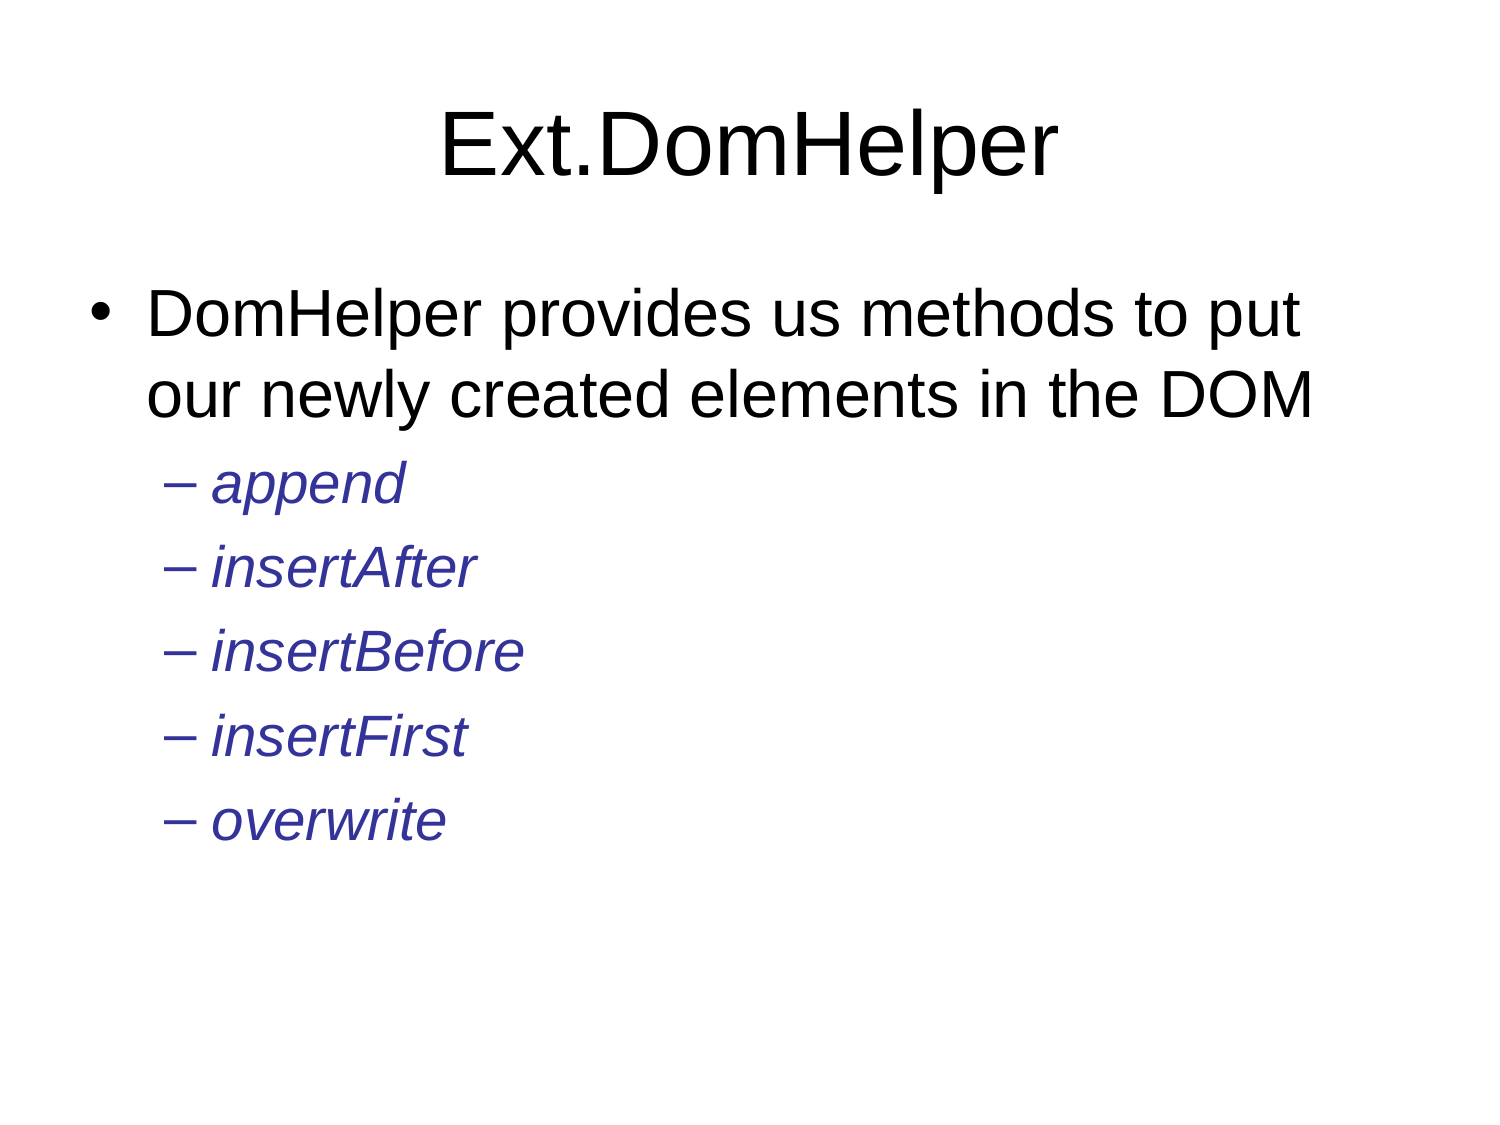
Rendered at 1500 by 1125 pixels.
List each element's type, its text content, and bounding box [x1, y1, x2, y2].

title Ext.DomHelper [75, 45, 1426, 233]
list DomHelper provides us methods to put our newly created elements in the DOM append insertAfter insertBefore insertFirst overwrite [75, 262, 1426, 1006]
